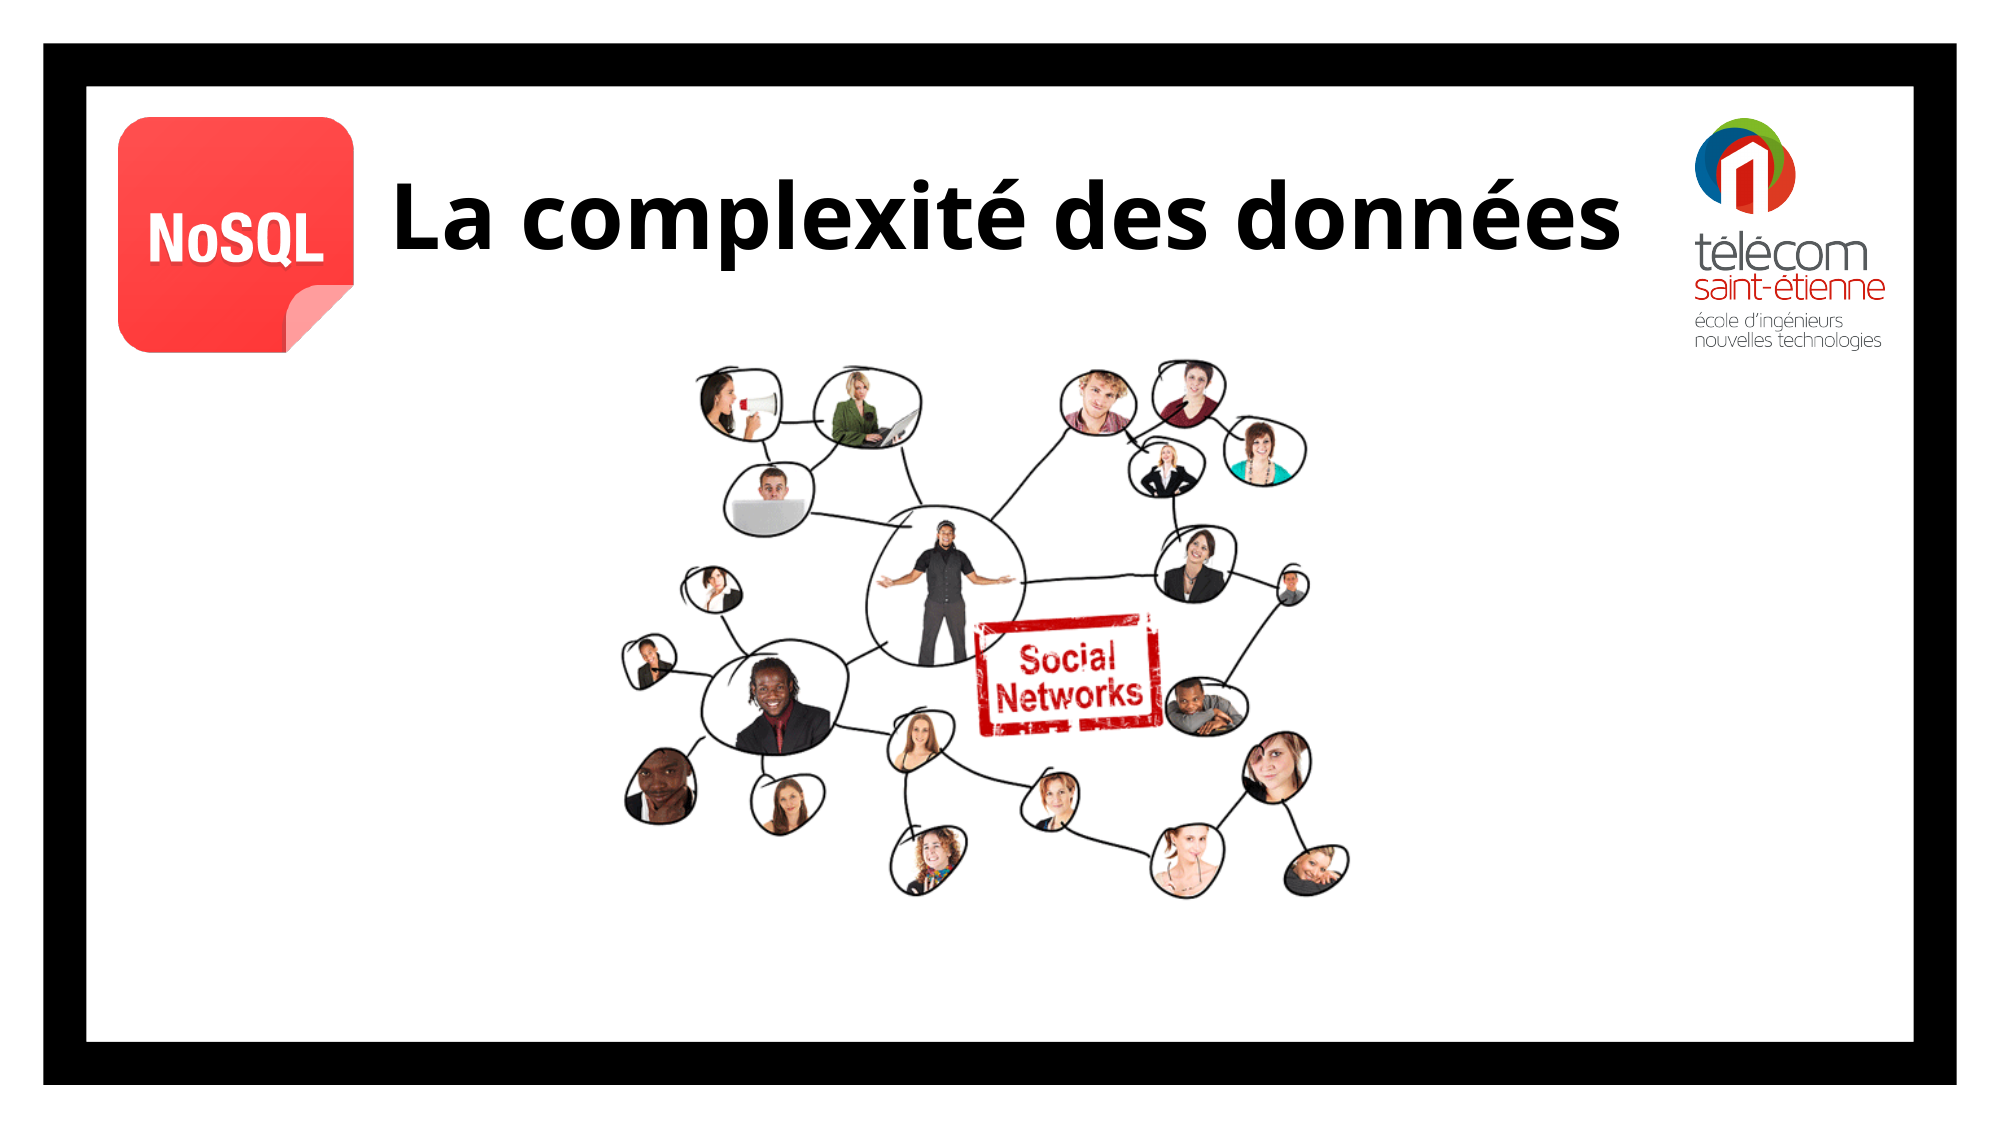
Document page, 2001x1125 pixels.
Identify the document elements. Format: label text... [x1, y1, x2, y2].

picture [101, 100, 370, 369]
picture [1695, 118, 1885, 351]
title La complexité des données [370, 138, 1695, 304]
picture [605, 350, 1354, 908]
